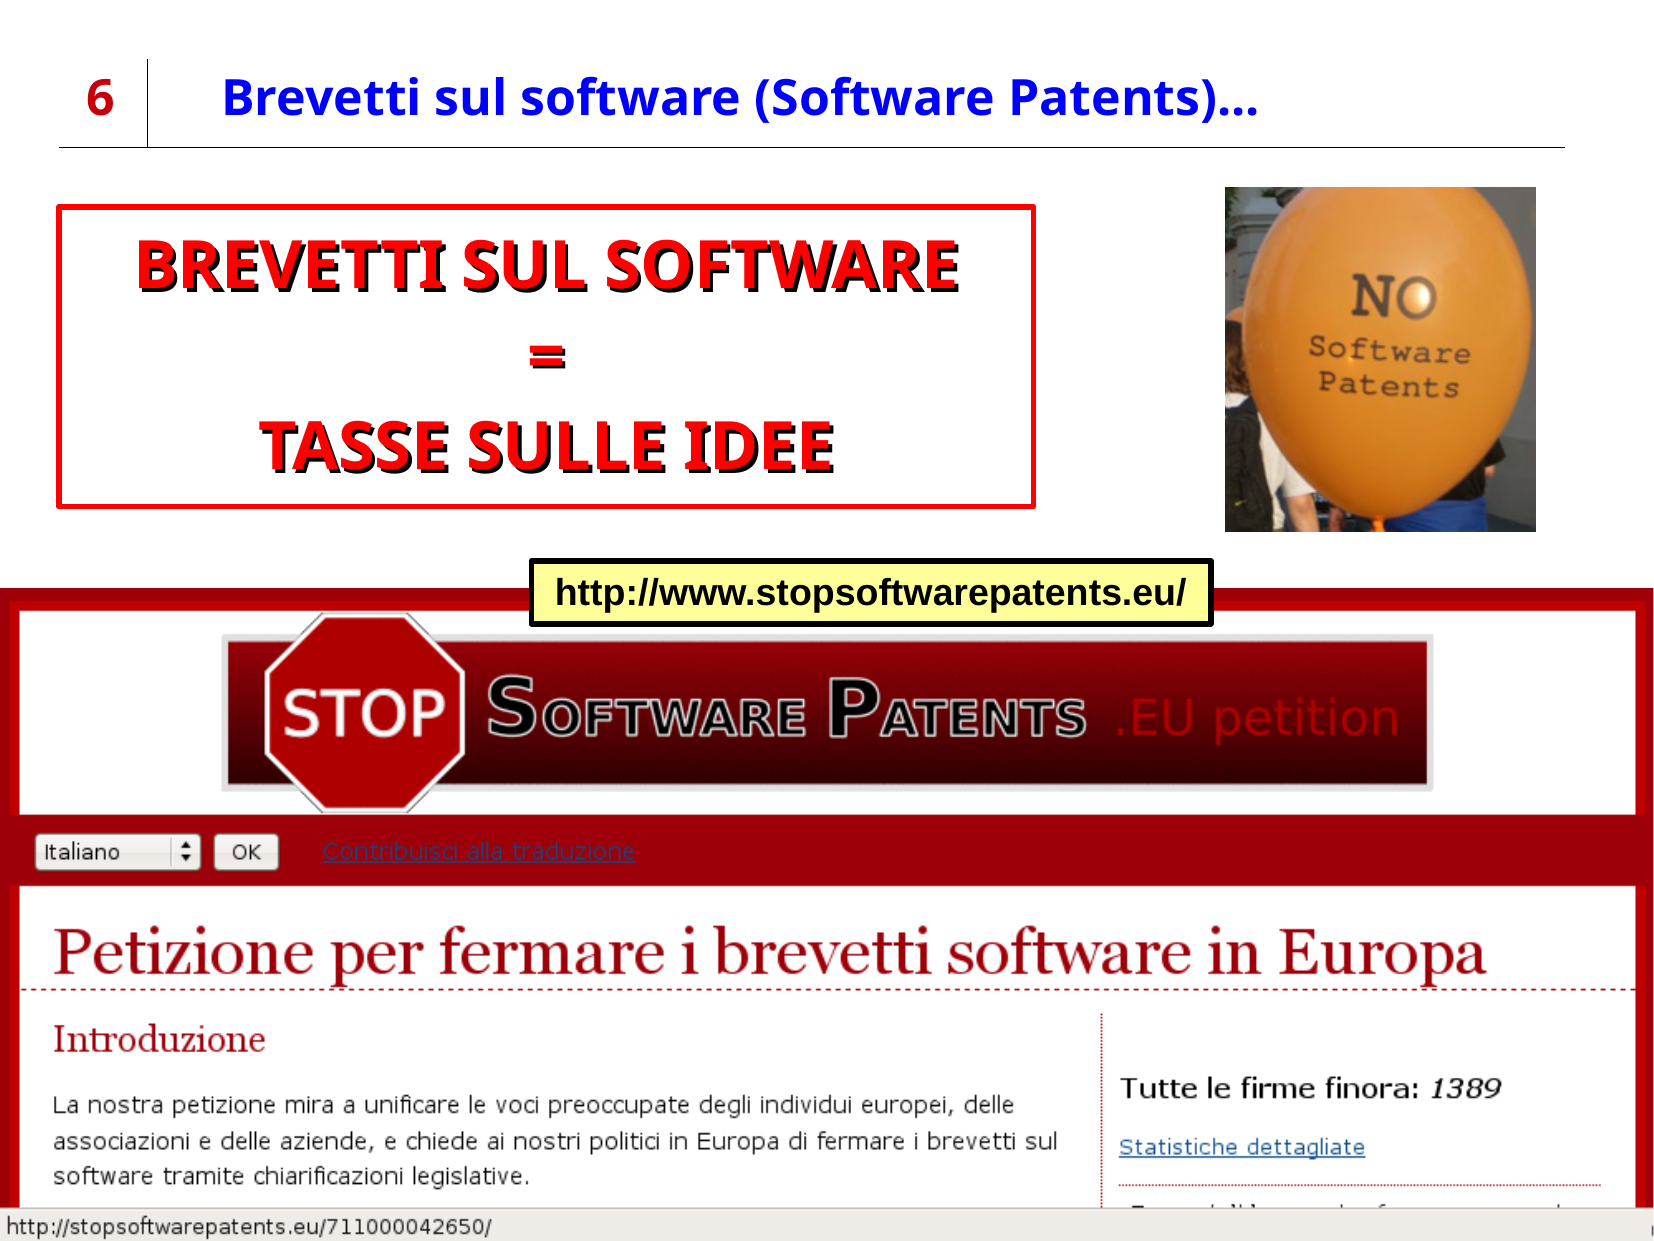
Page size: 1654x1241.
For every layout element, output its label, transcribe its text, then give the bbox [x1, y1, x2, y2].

text_box 6 Brevetti sul software (Software Patents)... [59, 54, 1565, 128]
text_box http://www.stopsoftwarepatents.eu/ [531, 561, 1211, 624]
text_box BREVETTI SUL SOFTWARE = TASSE SULLE IDEE [59, 206, 1034, 507]
picture [0, 588, 1654, 1241]
picture [1225, 187, 1536, 532]
